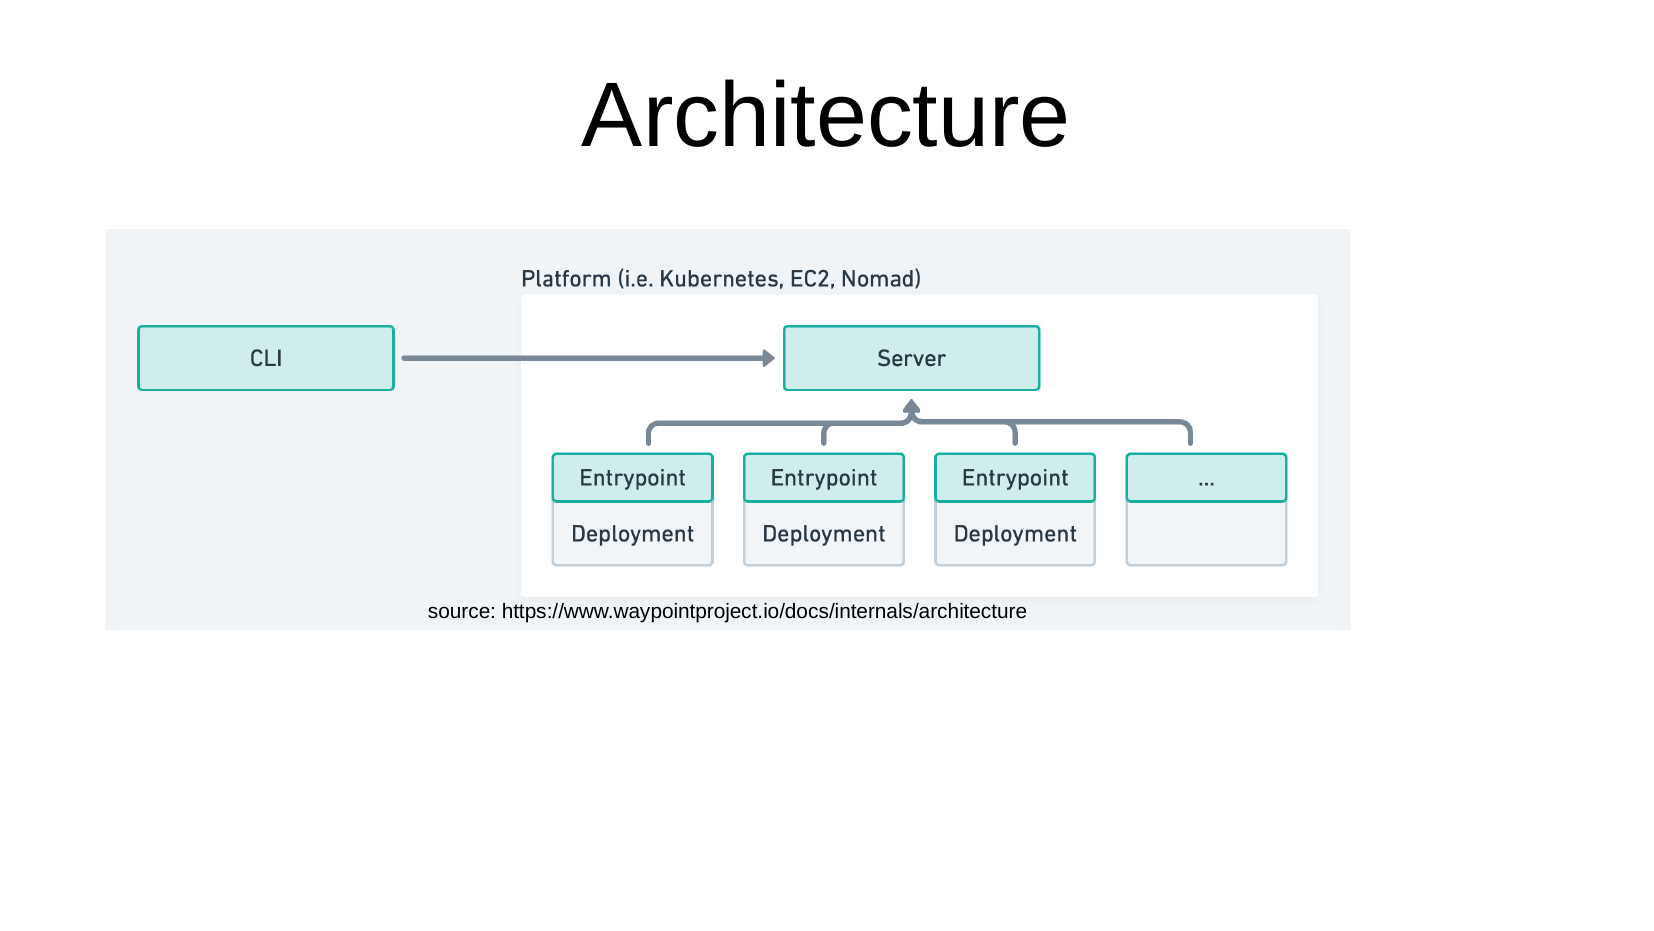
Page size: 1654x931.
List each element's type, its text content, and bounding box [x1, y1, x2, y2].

picture [105, 229, 1351, 631]
title Architecture [82, 37, 1571, 193]
